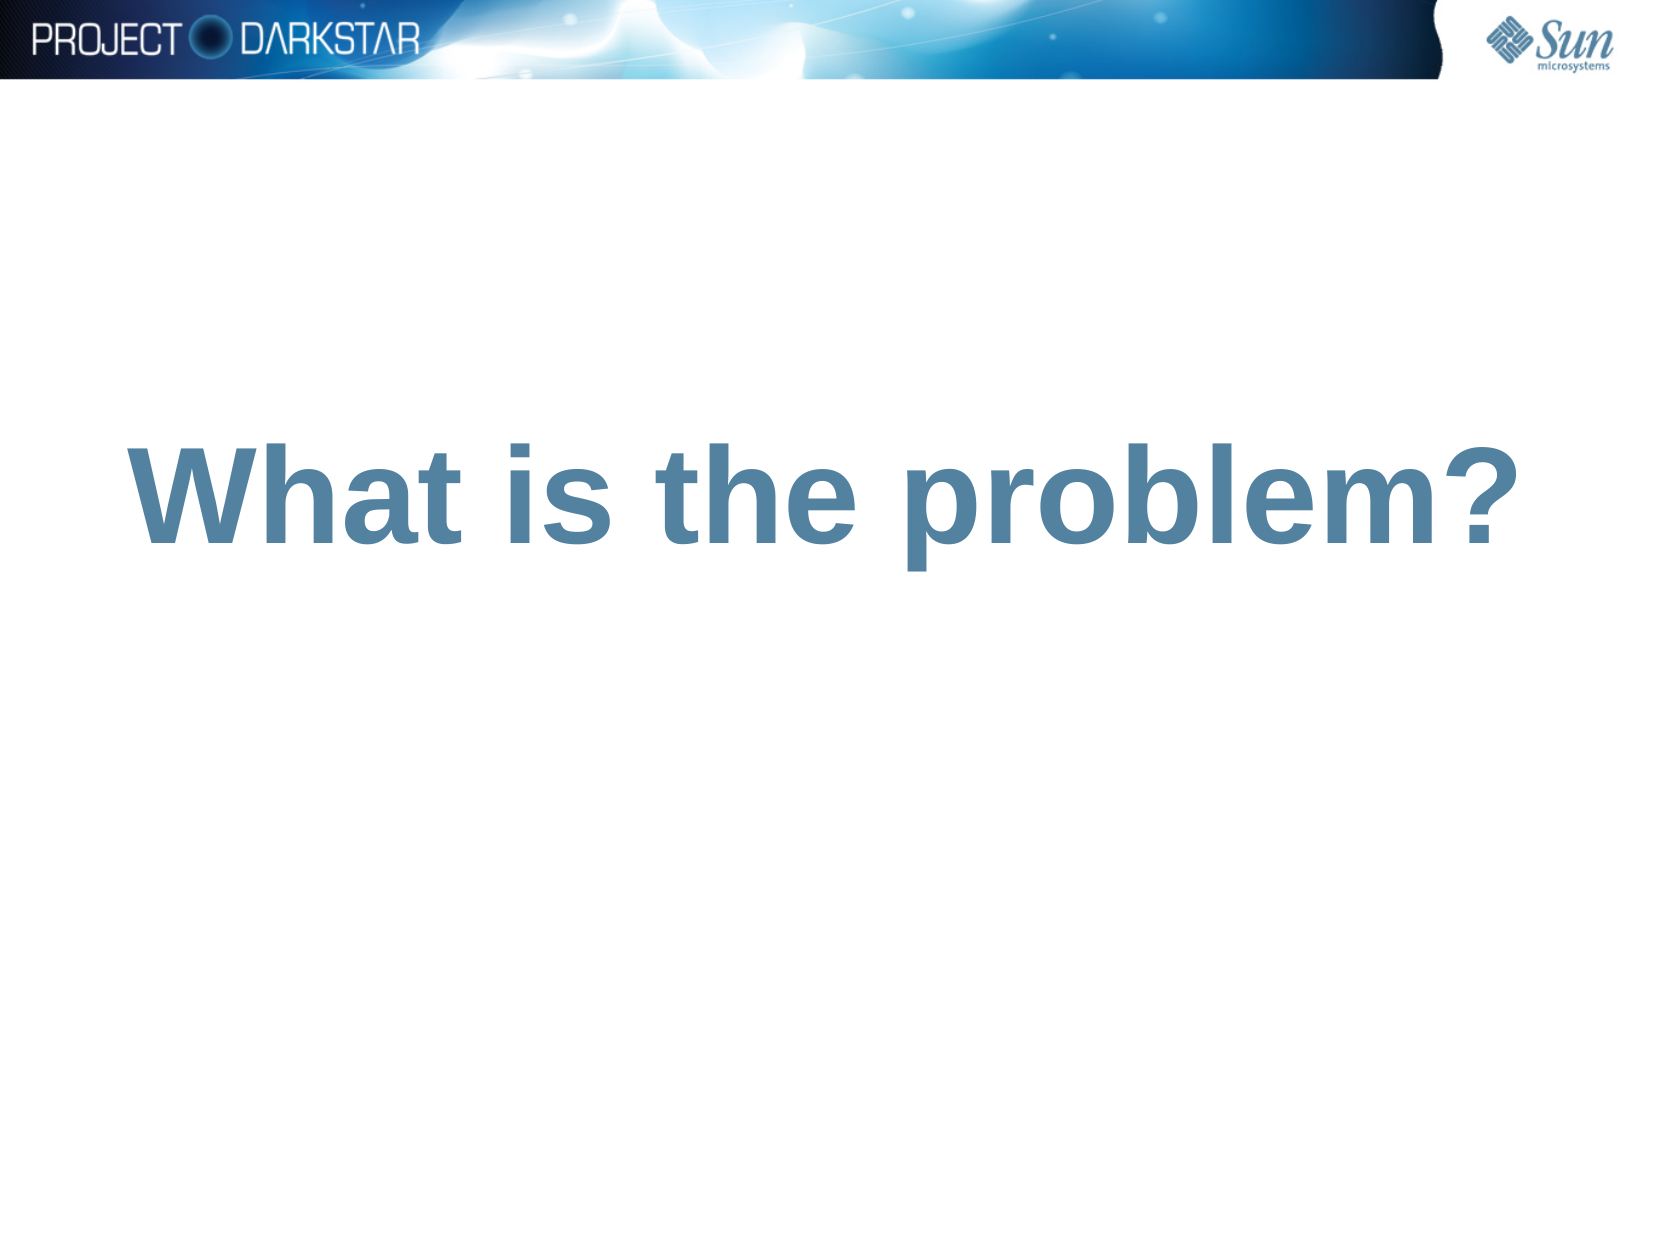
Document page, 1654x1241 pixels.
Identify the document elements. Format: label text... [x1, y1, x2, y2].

picture [0, 0, 1654, 83]
title What is the problem? [82, 405, 1571, 598]
